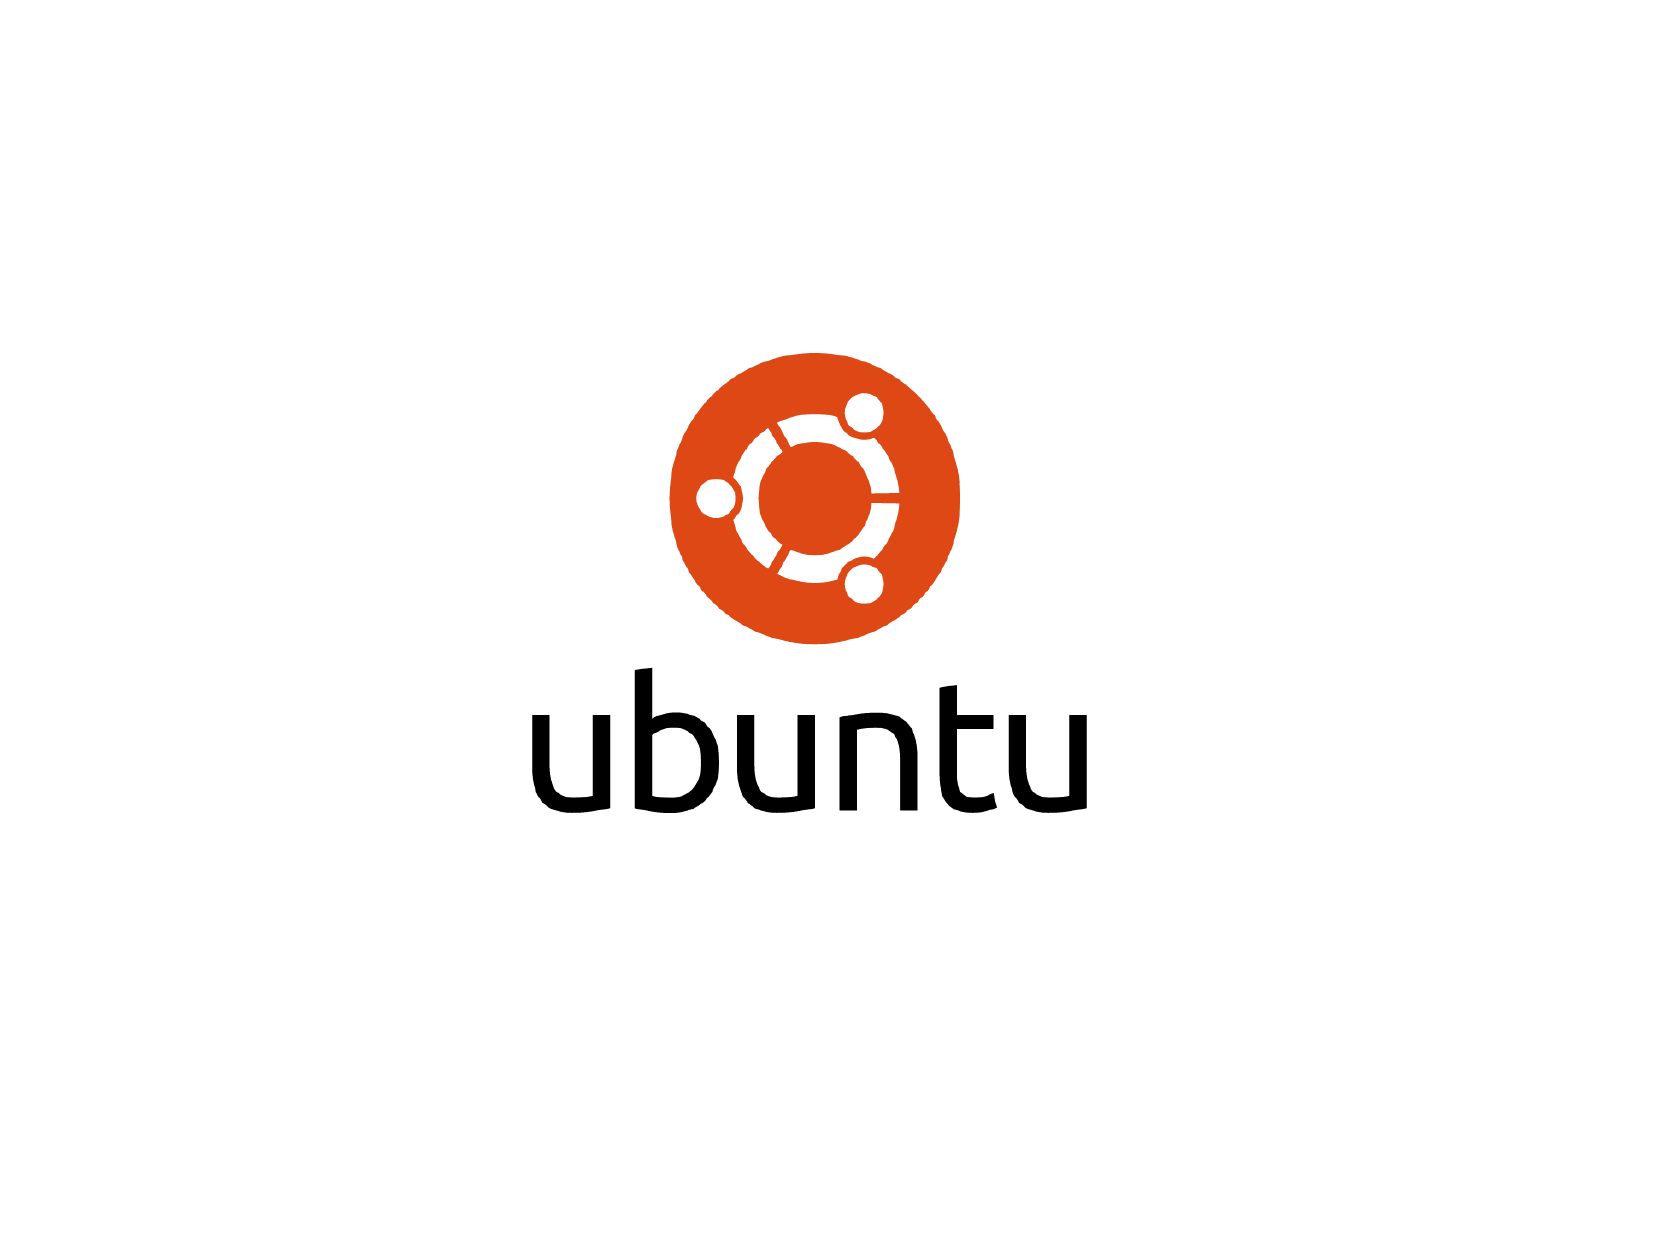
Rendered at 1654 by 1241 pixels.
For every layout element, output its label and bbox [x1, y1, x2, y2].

picture [318, 255, 1336, 975]
